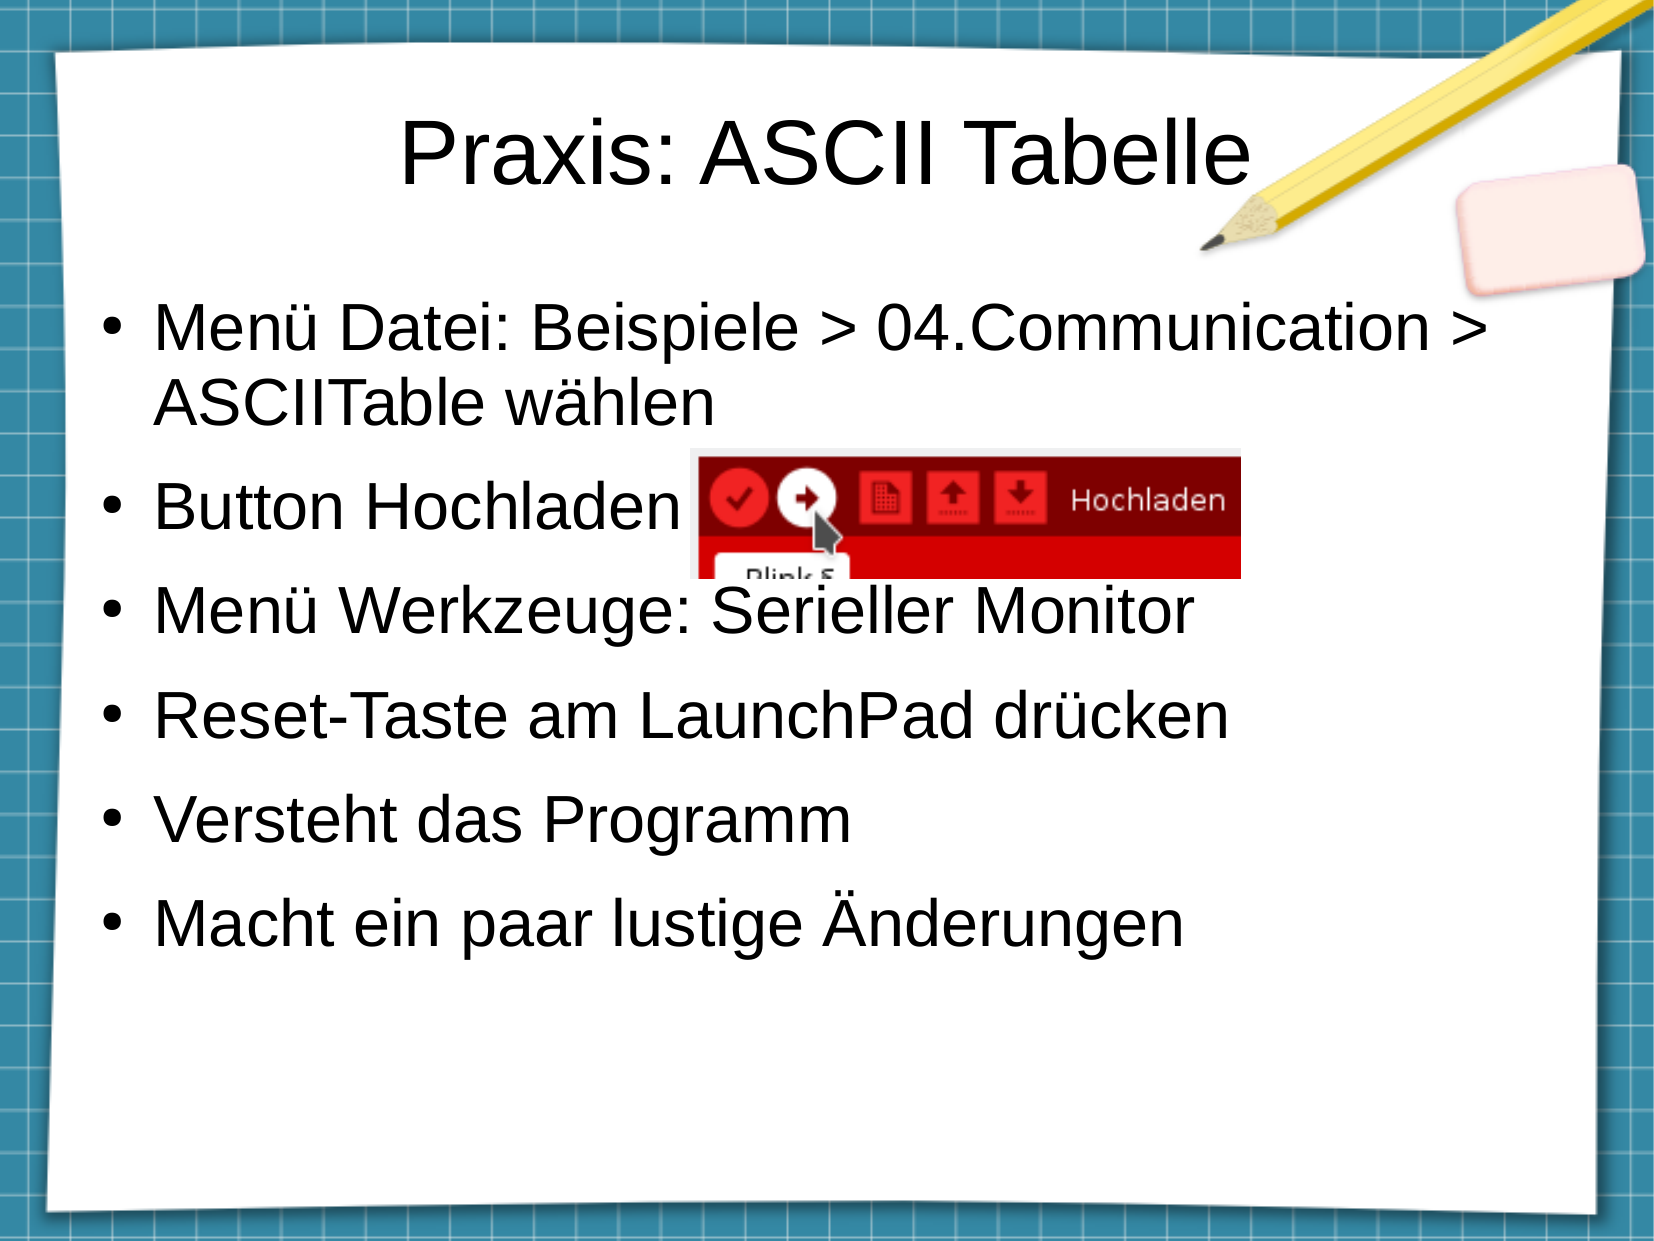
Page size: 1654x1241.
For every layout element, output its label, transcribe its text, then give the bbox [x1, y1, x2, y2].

list Menü Datei: Beispiele > 04.Communication > ASCIITable wählen Button Hochladen Menü Werkzeuge: Serieller Monitor Reset-Taste am LaunchPad drücken Versteht das Programm Macht ein paar lustige Änderungen [82, 290, 1571, 1010]
picture [0, 0, 1654, 1241]
title Praxis: ASCII Tabelle [82, 49, 1571, 257]
